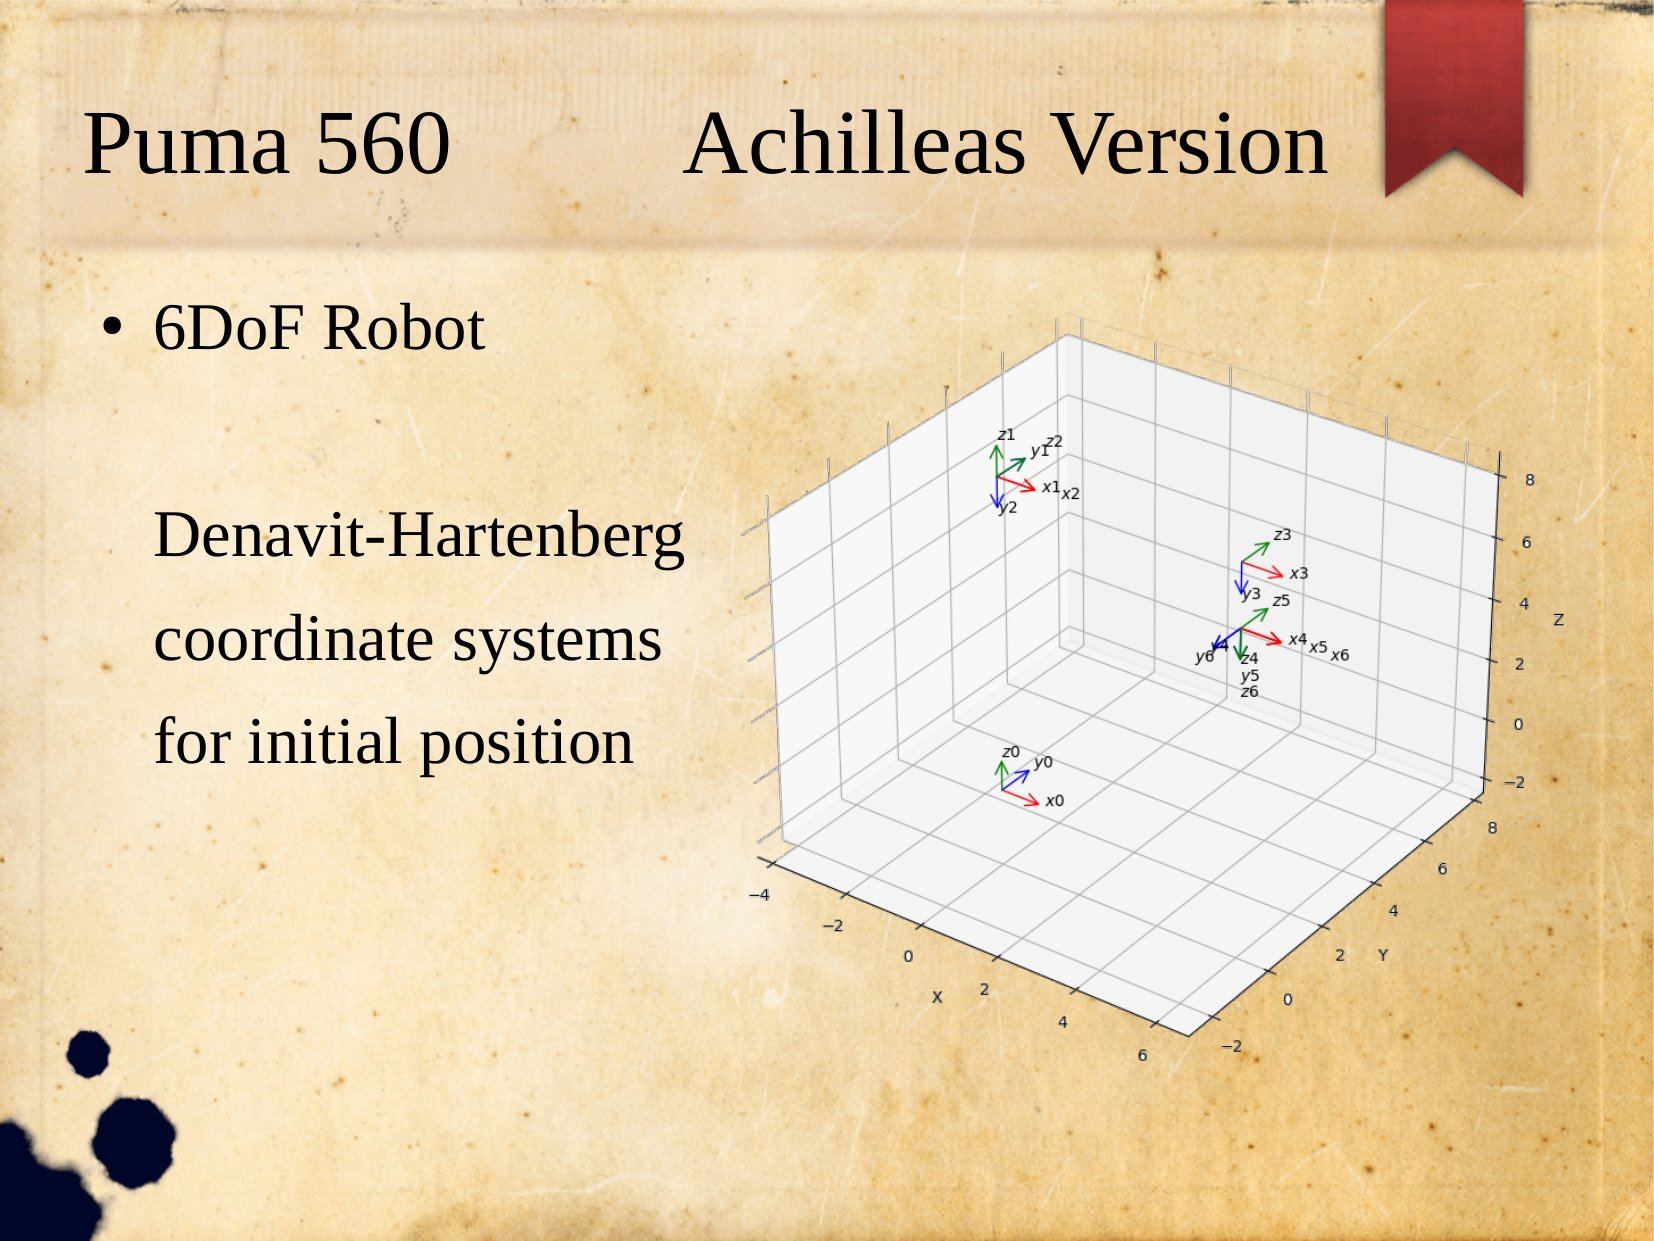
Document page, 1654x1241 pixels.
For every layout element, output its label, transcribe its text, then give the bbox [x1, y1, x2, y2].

title Puma 560 Achilleas Version [82, 49, 1347, 237]
picture [0, 0, 1654, 1241]
list 6DoF Robot Denavit-Hartenberg coordinate systems for initial position [82, 290, 1538, 1010]
